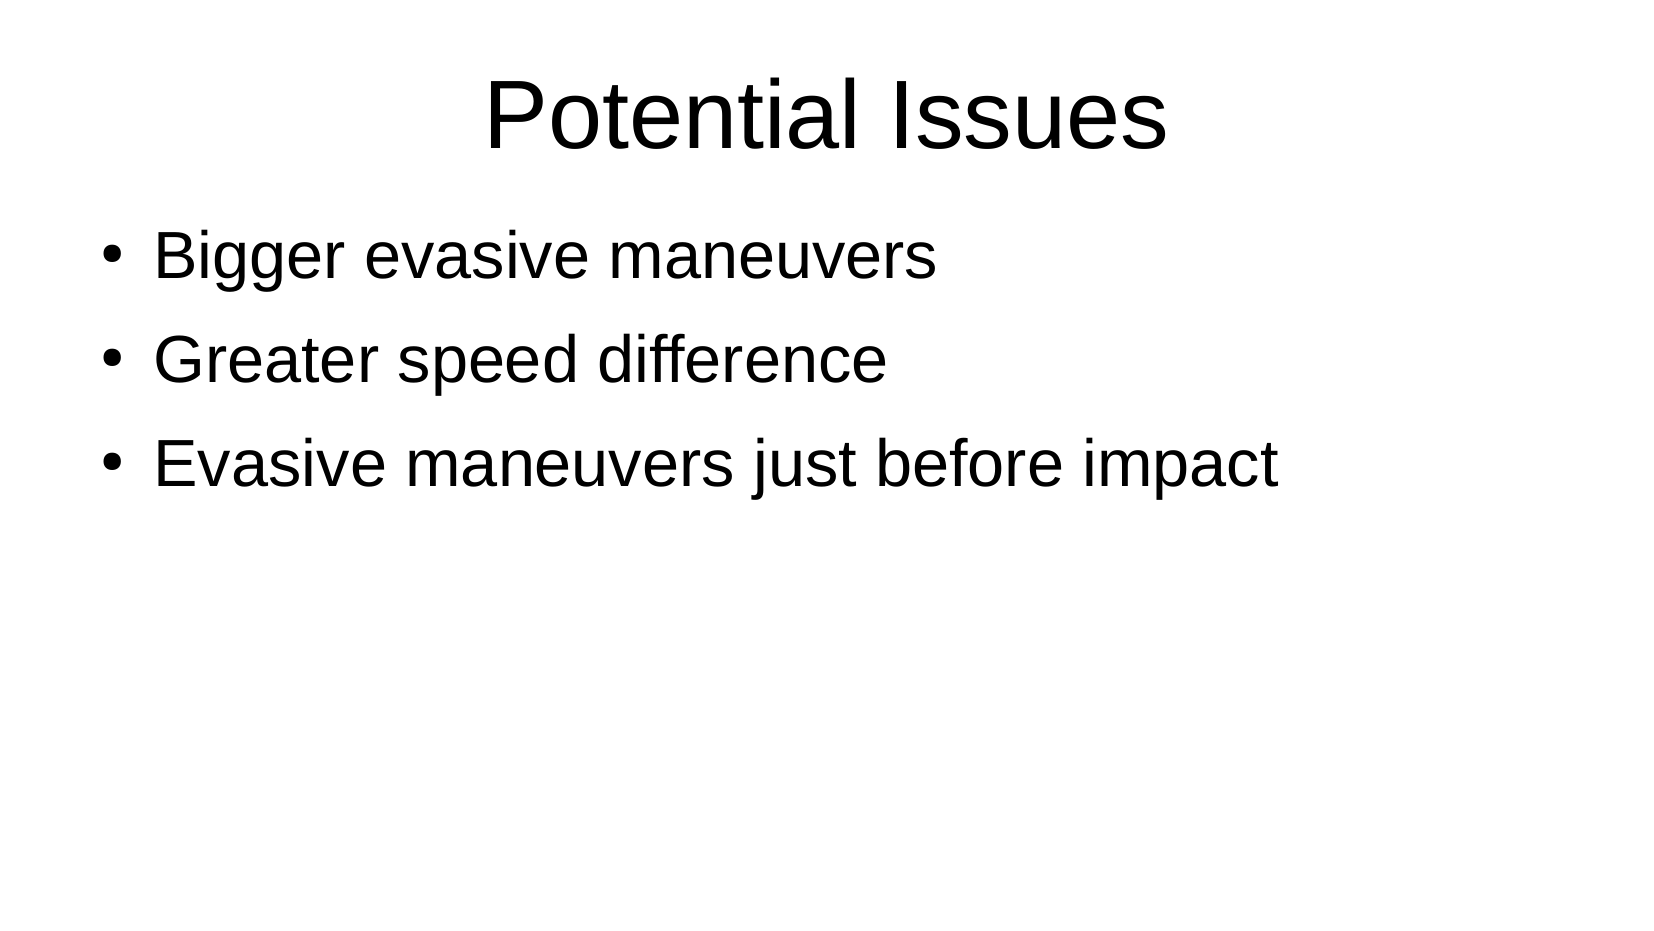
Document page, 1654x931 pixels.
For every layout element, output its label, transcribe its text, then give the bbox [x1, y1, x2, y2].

list Bigger evasive maneuvers Greater speed difference Evasive maneuvers just before impact [82, 217, 1571, 758]
title Potential Issues [82, 37, 1571, 193]
